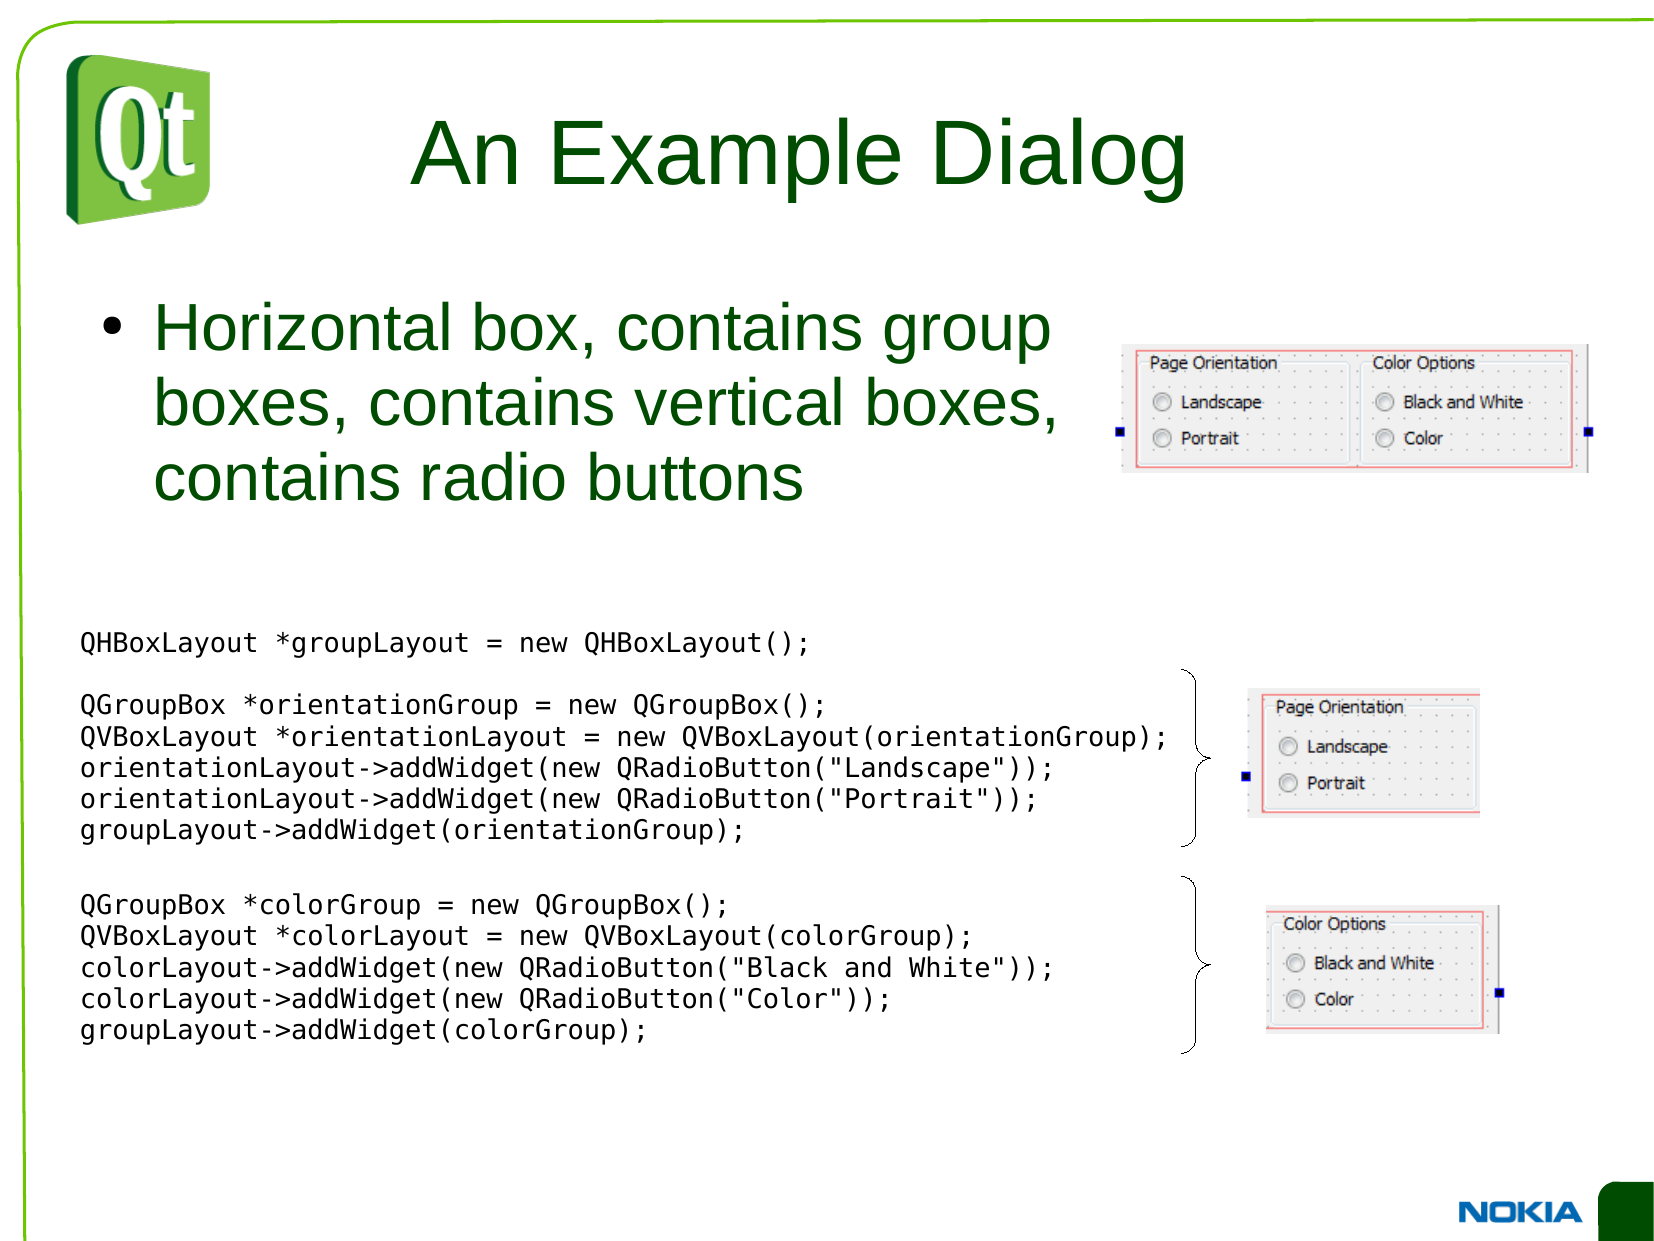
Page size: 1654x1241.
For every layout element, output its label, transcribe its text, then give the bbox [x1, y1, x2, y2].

title An Example Dialog [263, 49, 1339, 257]
picture [1459, 1201, 1583, 1223]
picture [66, 55, 210, 225]
picture [1114, 344, 1595, 473]
picture [1240, 688, 1480, 818]
list Horizontal box, contains group boxes, contains vertical boxes, contains radio buttons [82, 290, 1093, 562]
picture [1266, 905, 1506, 1034]
text_box QHBoxLayout *groupLayout = new QHBoxLayout(); QGroupBox *orientationGroup = new QGroupBox(); QVBoxLayout *orientationLayout = new QVBoxLayout(orientationGroup); orientationLayout->addWidget(new QRadioButton("Landscape")); orientationLayout->addWidget(new QRadioButton("Portrait")); groupLayout->addWidget(orientationGroup); QGroupBox *colorGroup = new QGroupBox(); QVBoxLayout *colorLayout = new QVBoxLayout(colorGroup); colorLayout->addWidget(new QRadioButton("Black and White")); colorLayout->addWidget(new QRadioButton("Color")); groupLayout->addWidget(colorGroup); [0, 620, 1184, 1054]
